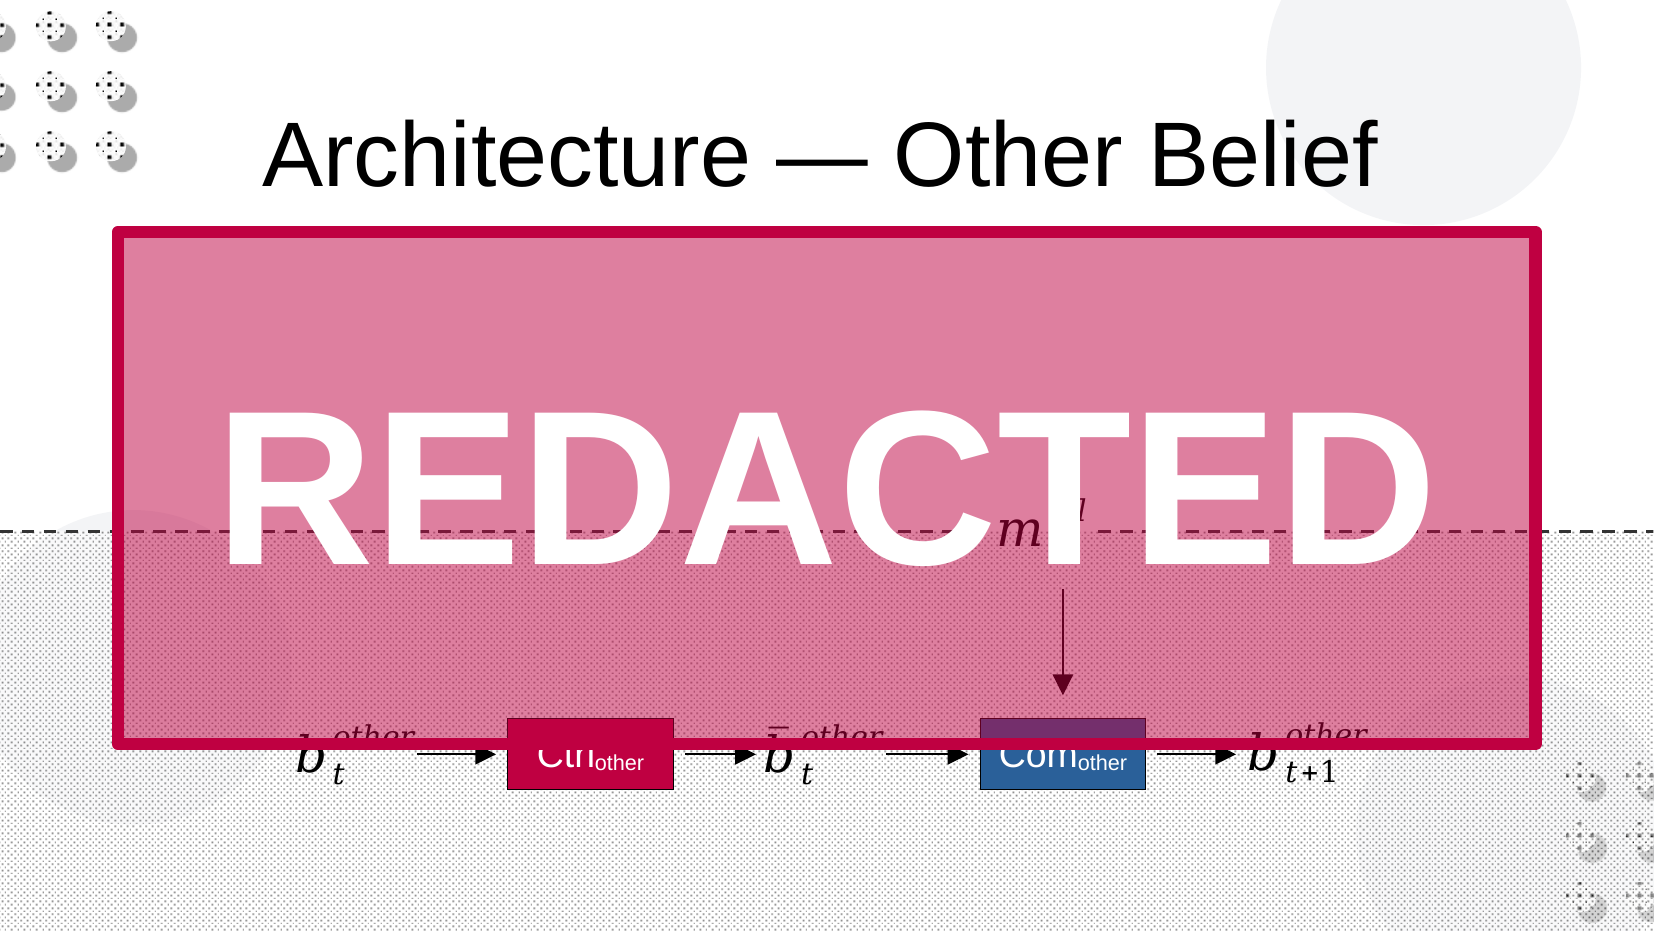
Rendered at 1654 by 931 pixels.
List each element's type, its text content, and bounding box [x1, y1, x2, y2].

text_box REDACTED [118, 231, 1536, 745]
text_box [418, 745, 475, 753]
chart [1247, 745, 1371, 790]
picture [35, 131, 67, 162]
picture [95, 11, 126, 42]
title Architecture — Other Belief [76, 76, 1565, 233]
picture [35, 11, 66, 42]
picture [35, 71, 66, 102]
picture [0, 74, 6, 99]
picture [0, 14, 6, 39]
text_box Ctrlother [507, 745, 674, 790]
picture [99, 71, 122, 76]
chart [295, 745, 418, 792]
text_box Comother [980, 745, 1146, 790]
text_box [886, 745, 947, 753]
text_box [0, 531, 1654, 931]
picture [0, 134, 7, 159]
chart [763, 745, 886, 792]
